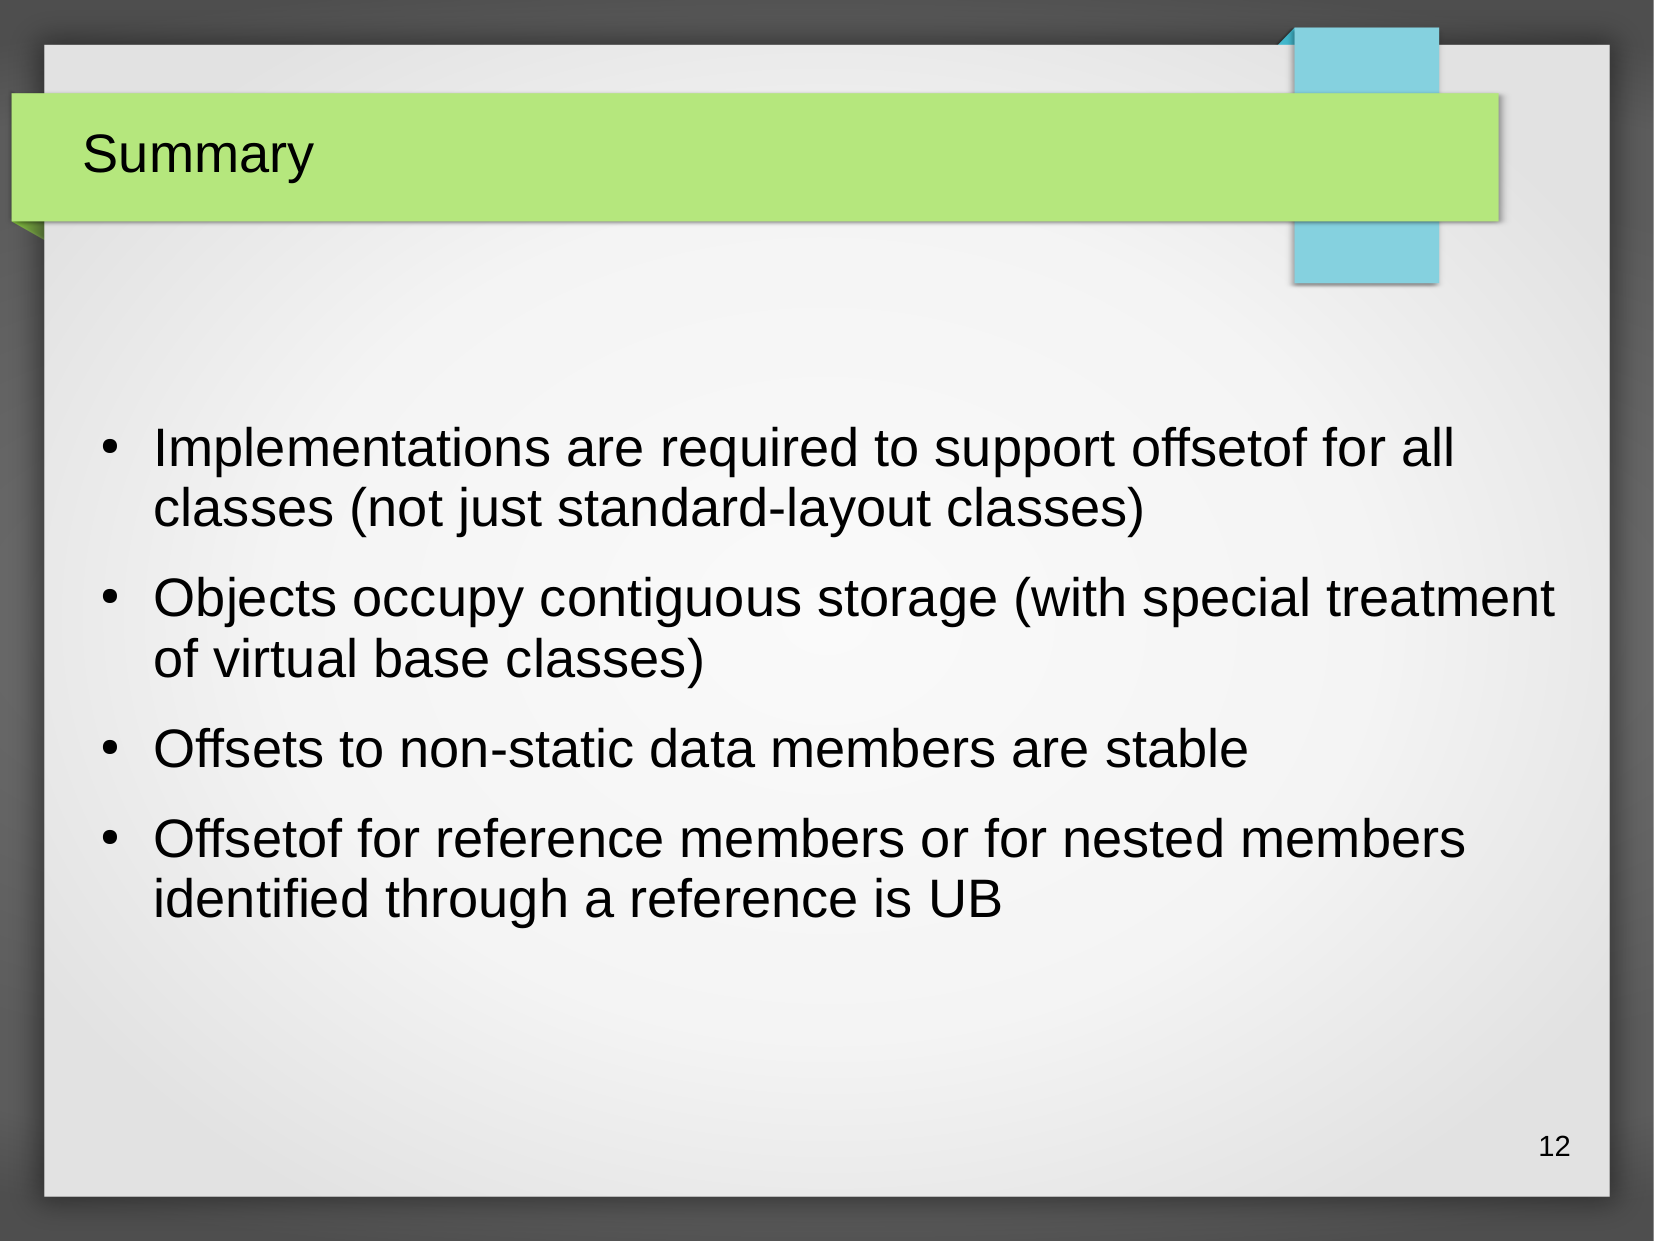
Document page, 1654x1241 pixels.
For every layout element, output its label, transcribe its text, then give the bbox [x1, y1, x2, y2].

picture [0, 0, 1654, 1241]
title Summary [82, 94, 1264, 213]
list Implementations are required to support offsetof for all classes (not just standard-layout classes) Objects occupy contiguous storage (with special treatment of virtual base classes) Offsets to non-static data members are stable Offsetof for reference members or for nested members identified through a reference is UB [82, 283, 1571, 1063]
